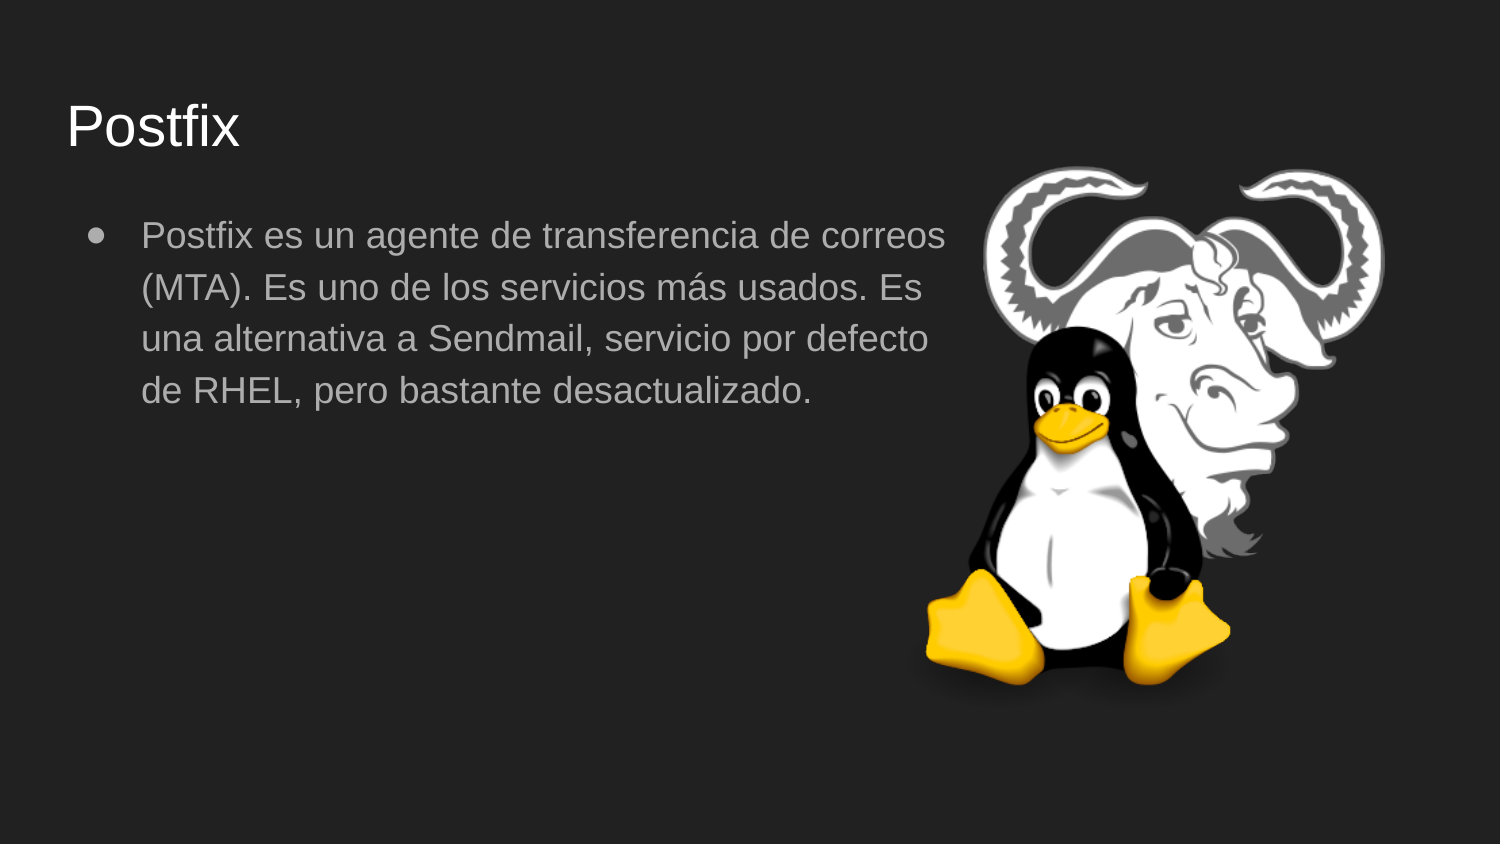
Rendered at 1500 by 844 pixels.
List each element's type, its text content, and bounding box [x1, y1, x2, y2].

title Postfix [51, 72, 1449, 167]
list Postfix es un agente de transferencia de correos (MTA). Es uno de los servicios más usados. Es una alternativa a Sendmail, servicio por defecto de RHEL, pero bastante desactualizado. [51, 189, 969, 750]
picture [906, 166, 1385, 710]
